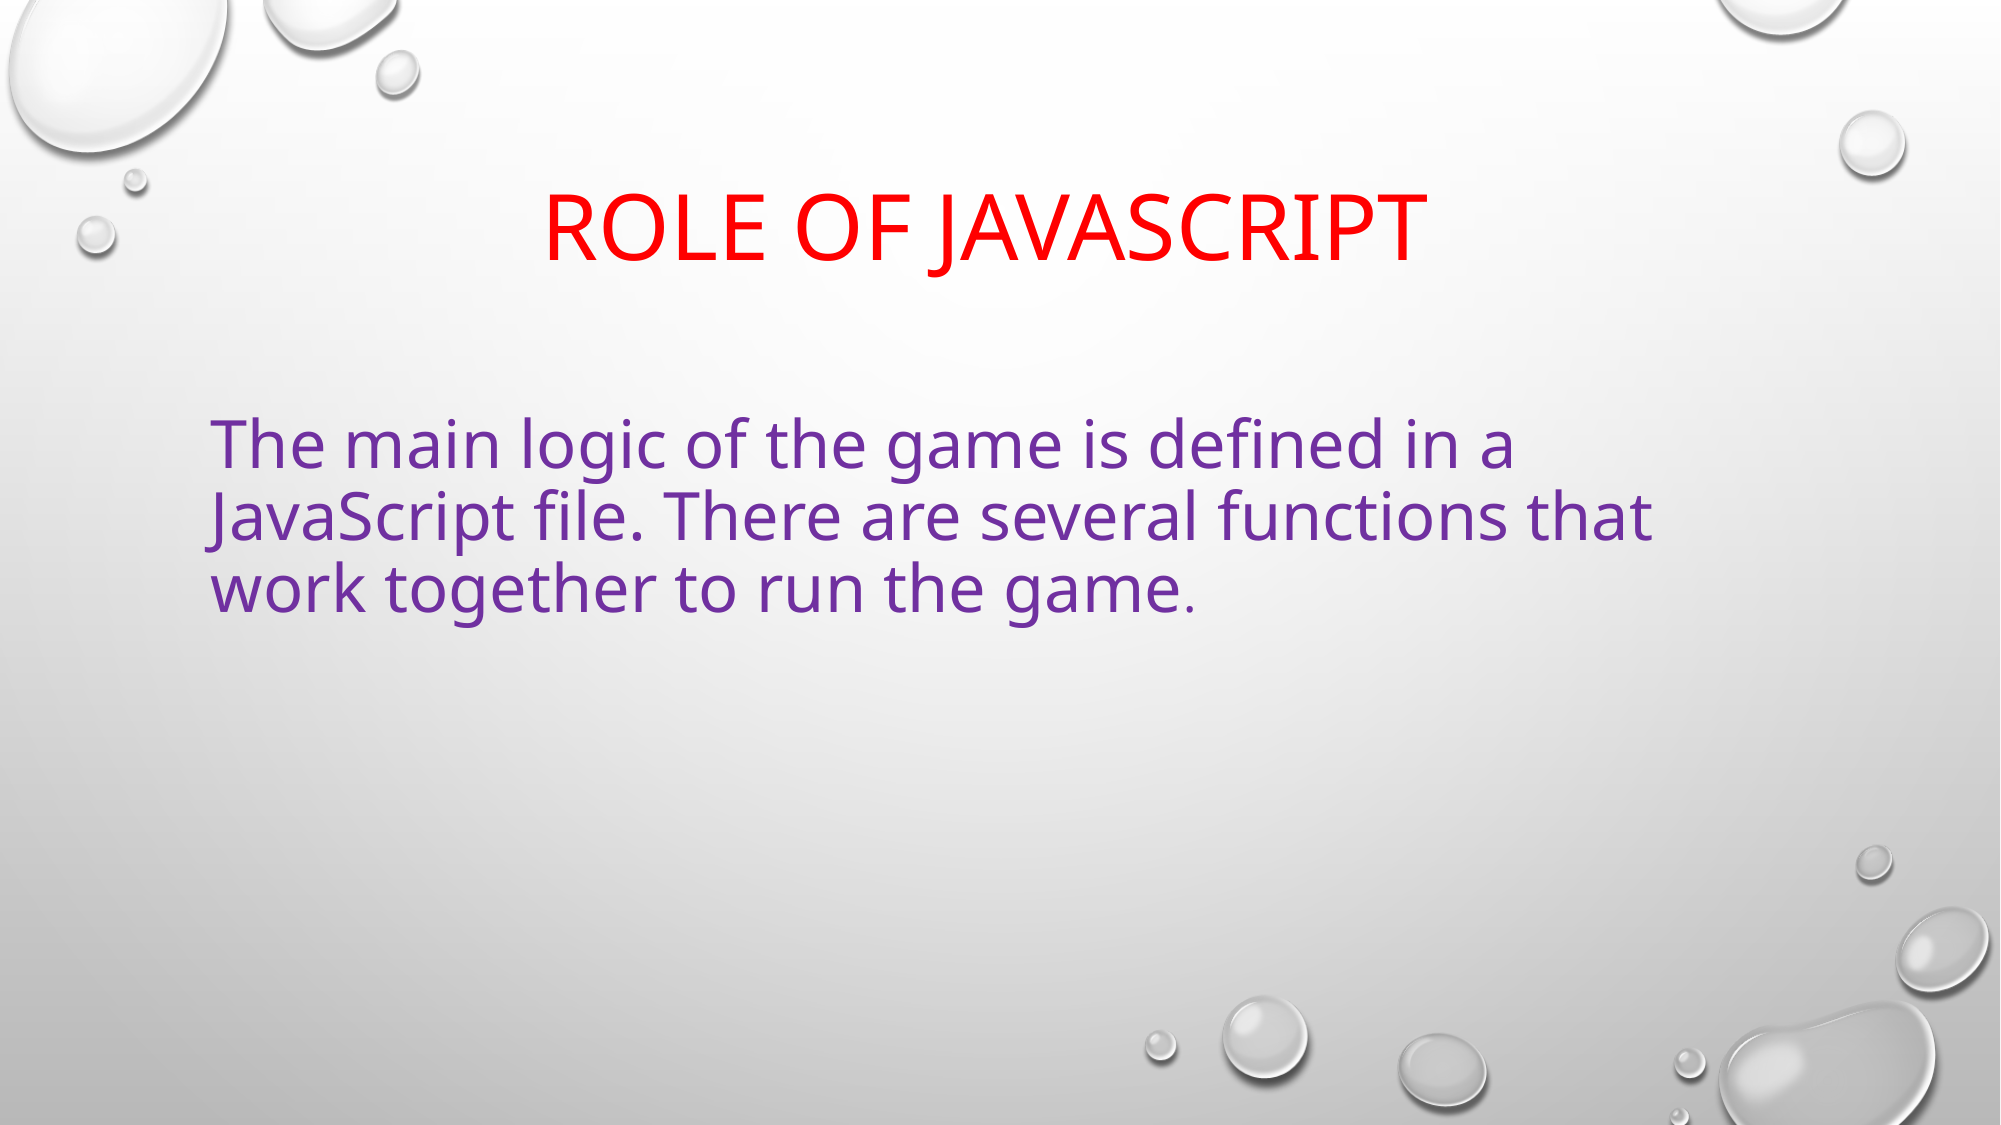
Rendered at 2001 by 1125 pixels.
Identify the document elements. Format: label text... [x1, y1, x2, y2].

text_box ROLE OF JAVASCRIPT [195, 96, 1775, 288]
text_box The main logic of the game is defined in a JavaScript file. There are several functions that work together to run the game. [195, 403, 1775, 1090]
